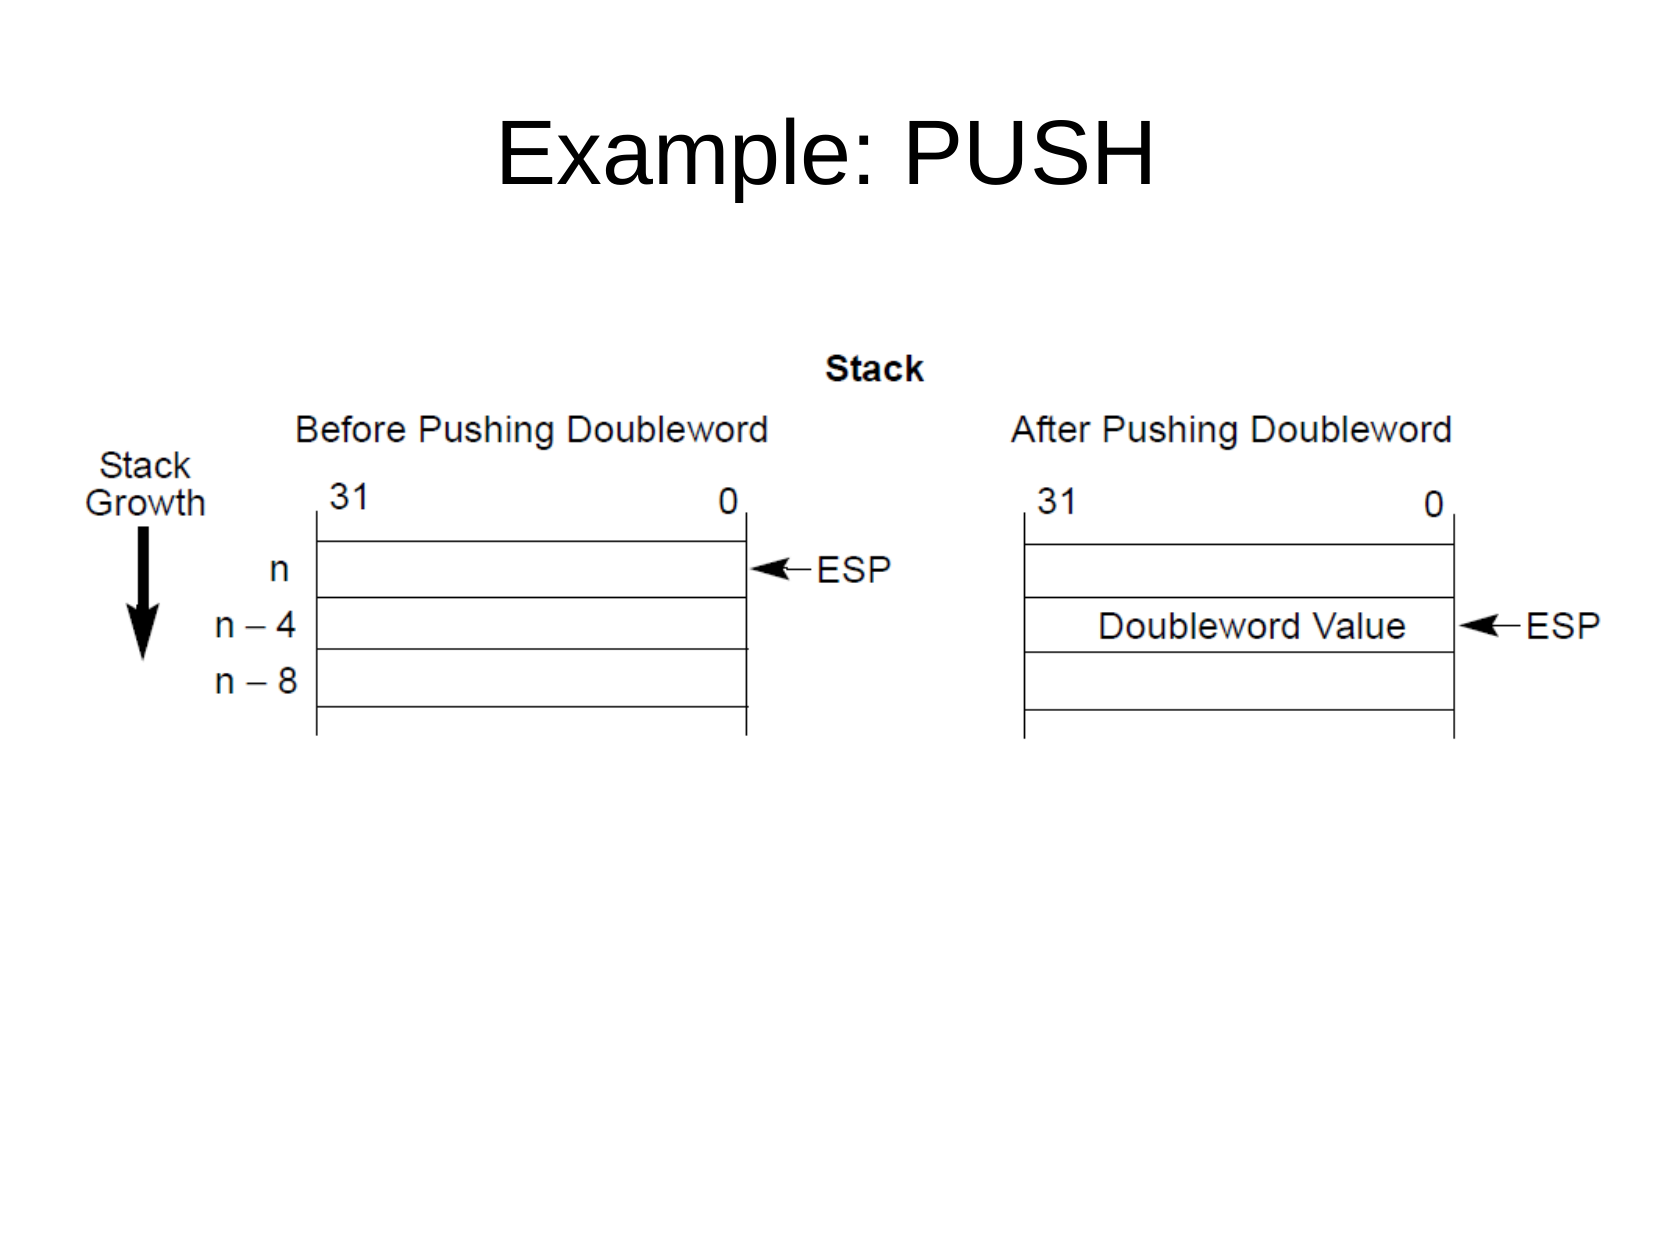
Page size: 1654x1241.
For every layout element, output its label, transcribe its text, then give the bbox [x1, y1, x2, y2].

picture [71, 330, 1613, 751]
title Example: PUSH [82, 49, 1571, 257]
